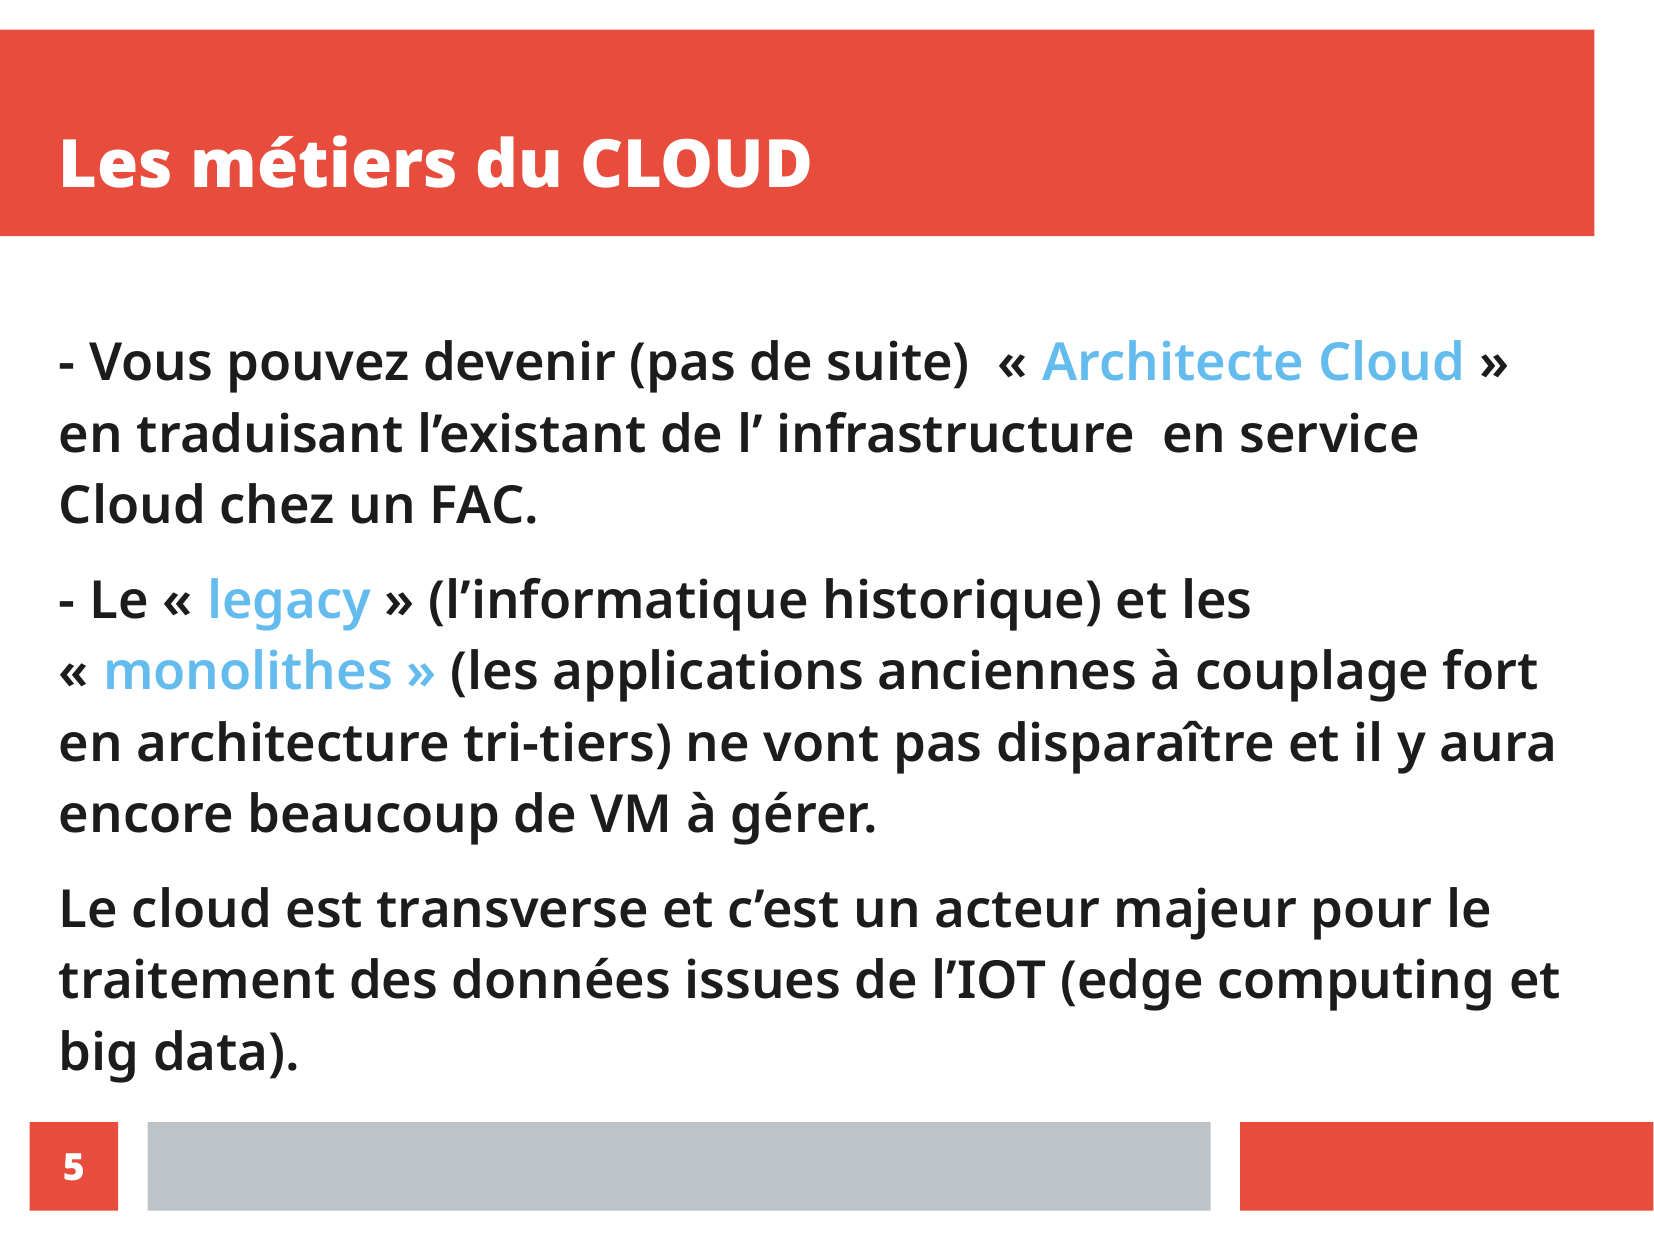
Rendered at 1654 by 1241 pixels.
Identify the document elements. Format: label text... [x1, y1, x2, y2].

title Les métiers du CLOUD [59, 59, 1595, 207]
list - Vous pouvez devenir (pas de suite) « Architecte Cloud » en traduisant l’existant de l’ infrastructure en service Cloud chez un FAC. - Le « legacy » (l’informatique historique) et les « monolithes » (les applications anciennes à couplage fort en architecture tri-tiers) ne vont pas disparaître et il y aura encore beaucoup de VM à gérer. Le cloud est transverse et c’est un acteur majeur pour le traitement des données issues de l’IOT (edge computing et big data). [59, 324, 1565, 1093]
